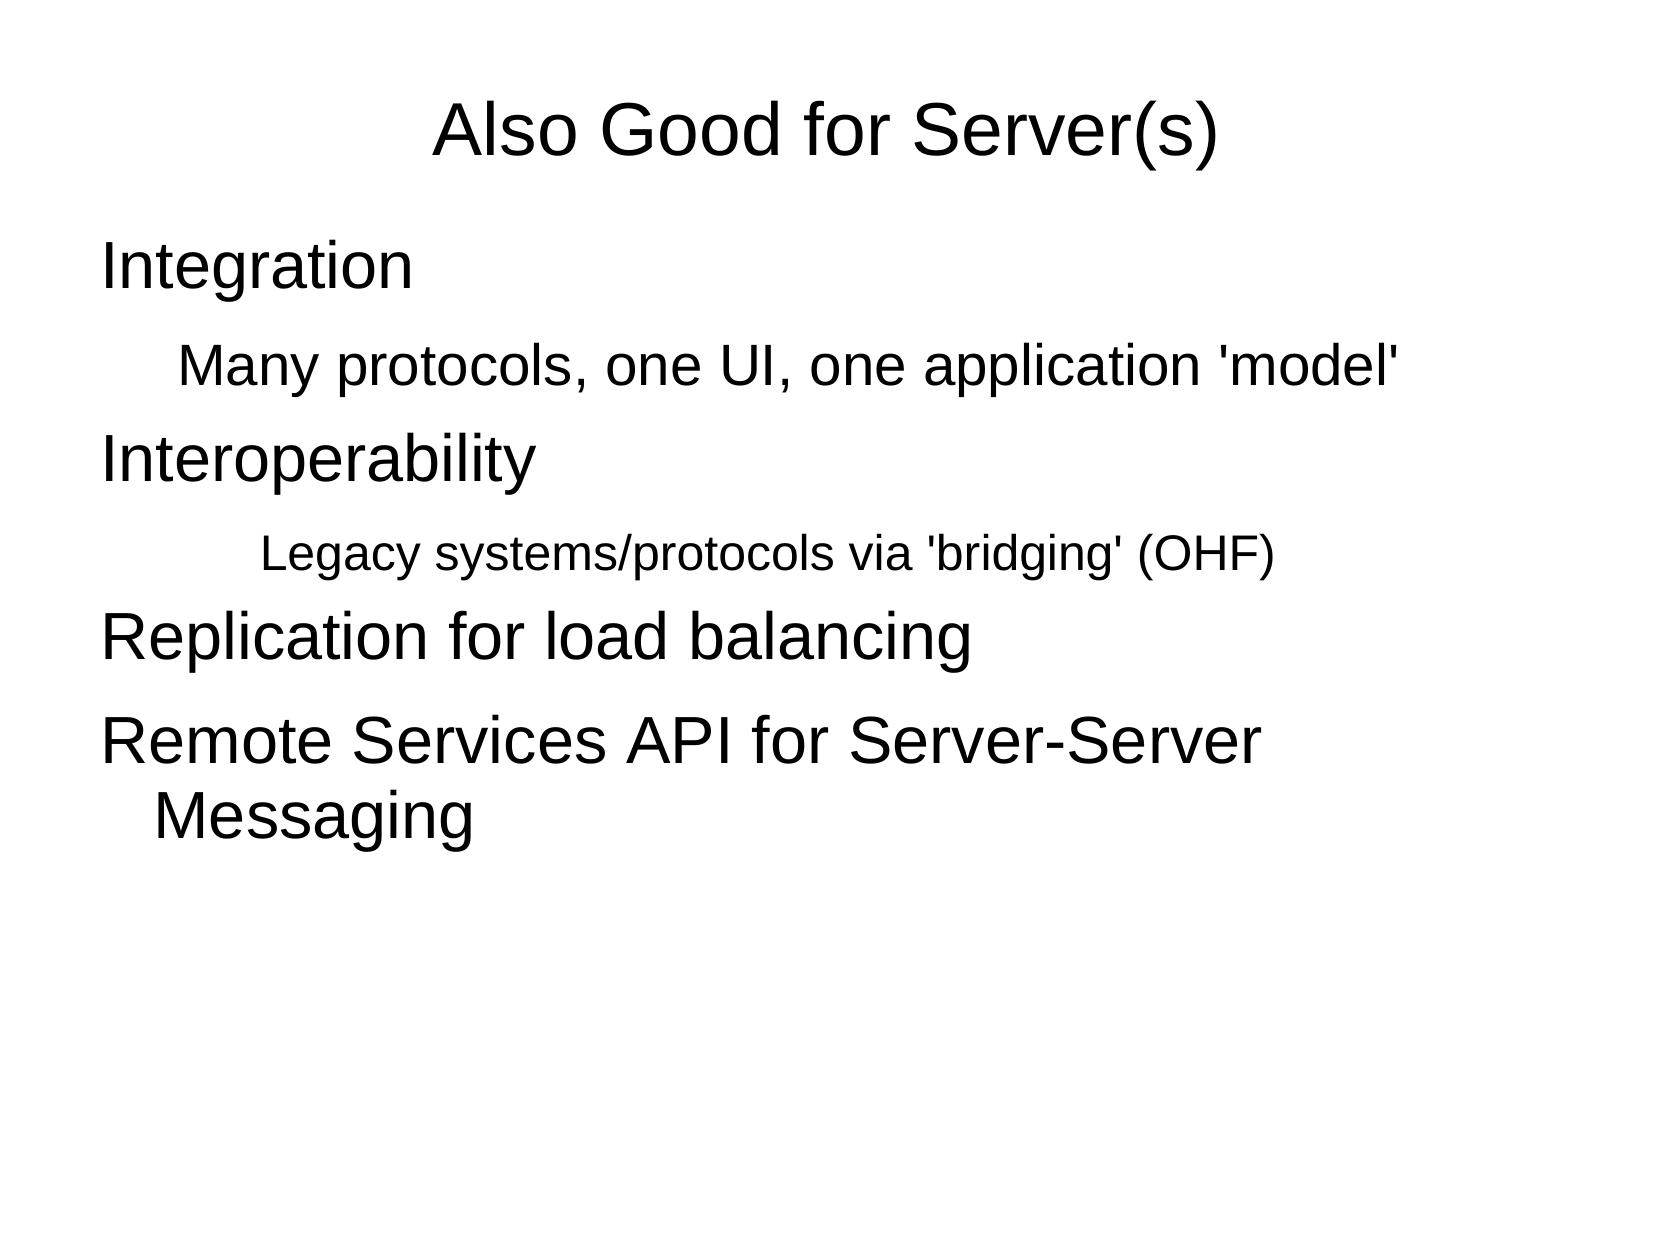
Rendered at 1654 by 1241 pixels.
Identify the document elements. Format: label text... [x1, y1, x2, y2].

title Also Good for Server(s) [82, 49, 1571, 210]
list Integration Many protocols, one UI, one application 'model' Interoperability Legacy systems/protocols via 'bridging' (OHF) Replication for load balancing Remote Services API for Server-Server Messaging [82, 228, 1571, 1189]
